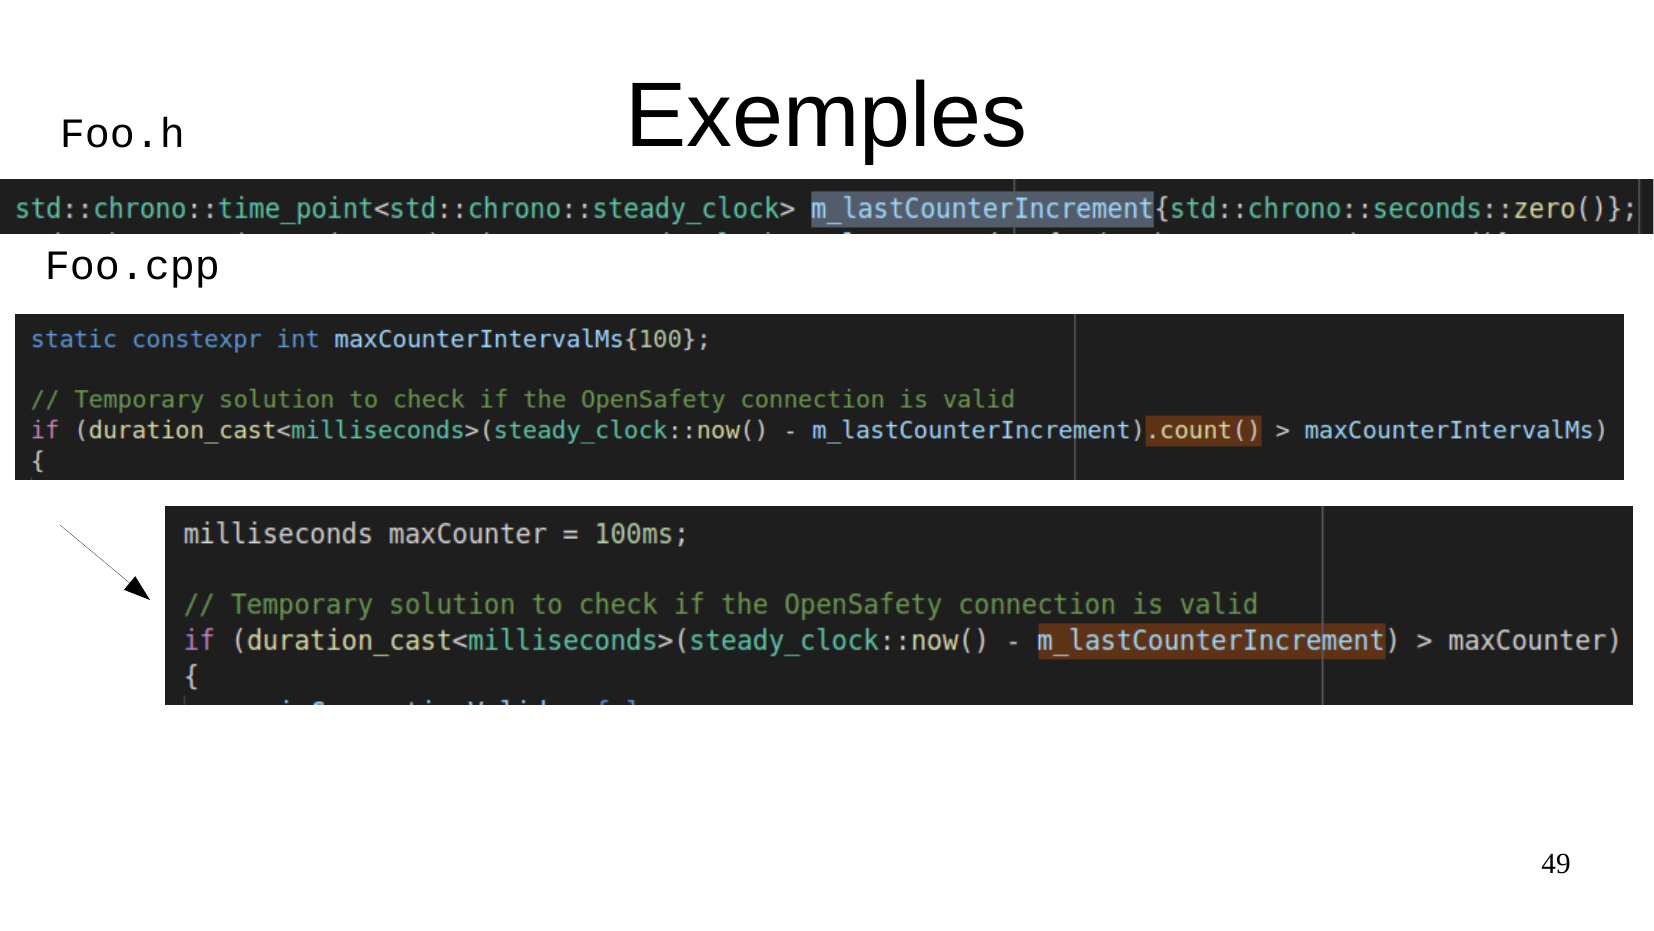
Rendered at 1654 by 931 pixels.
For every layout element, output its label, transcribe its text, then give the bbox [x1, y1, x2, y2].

text_box Foo.cpp [30, 237, 235, 301]
title Exemples [82, 37, 1571, 179]
picture [0, 179, 1654, 234]
picture [165, 506, 1633, 706]
text_box Foo.h [45, 105, 200, 168]
picture [15, 314, 1624, 481]
